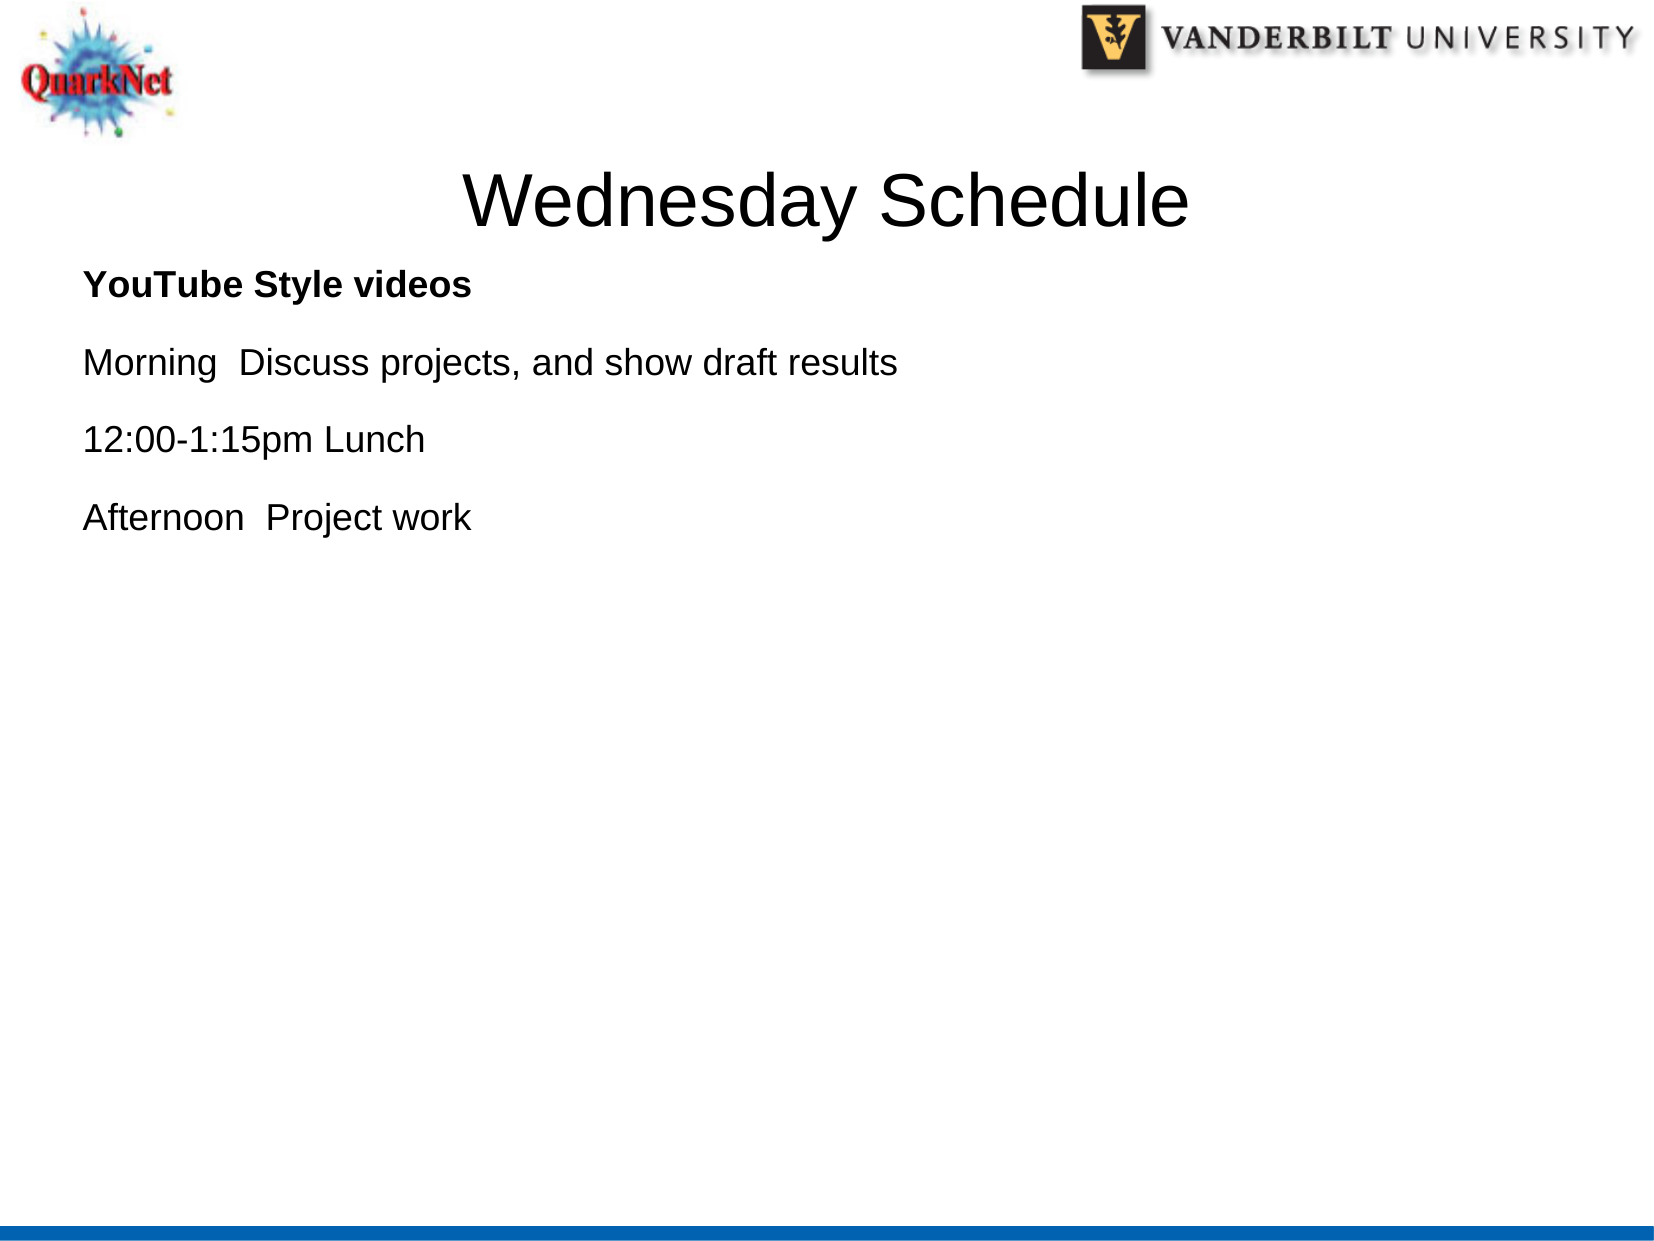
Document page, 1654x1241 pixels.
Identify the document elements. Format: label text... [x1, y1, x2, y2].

list YouTube Style videos Morning Discuss projects, and show draft results 12:00-1:15pm Lunch Afternoon Project work [82, 266, 1571, 967]
title Wednesday Schedule [121, 118, 1534, 266]
picture [4, 1, 188, 152]
picture [1078, 1, 1649, 85]
